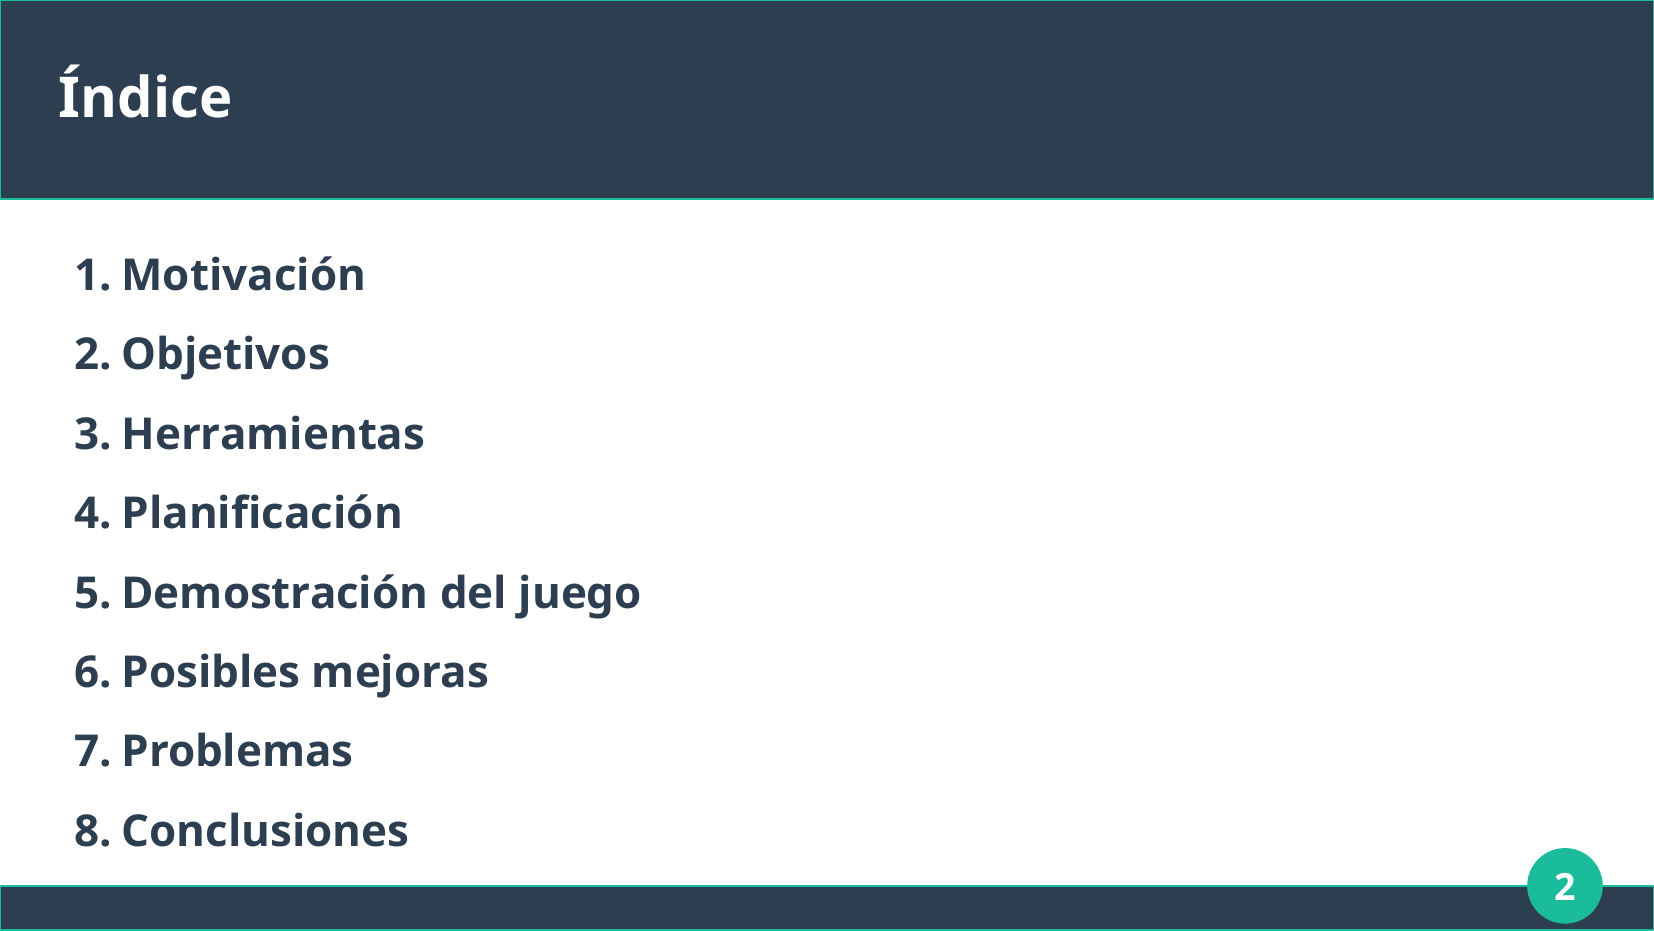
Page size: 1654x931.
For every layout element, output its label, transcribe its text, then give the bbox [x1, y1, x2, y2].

list Motivación Objetivos Herramientas Planificación Demostración del juego Posibles mejoras Problemas Conclusiones [59, 243, 1595, 864]
title Índice [59, 37, 1595, 156]
